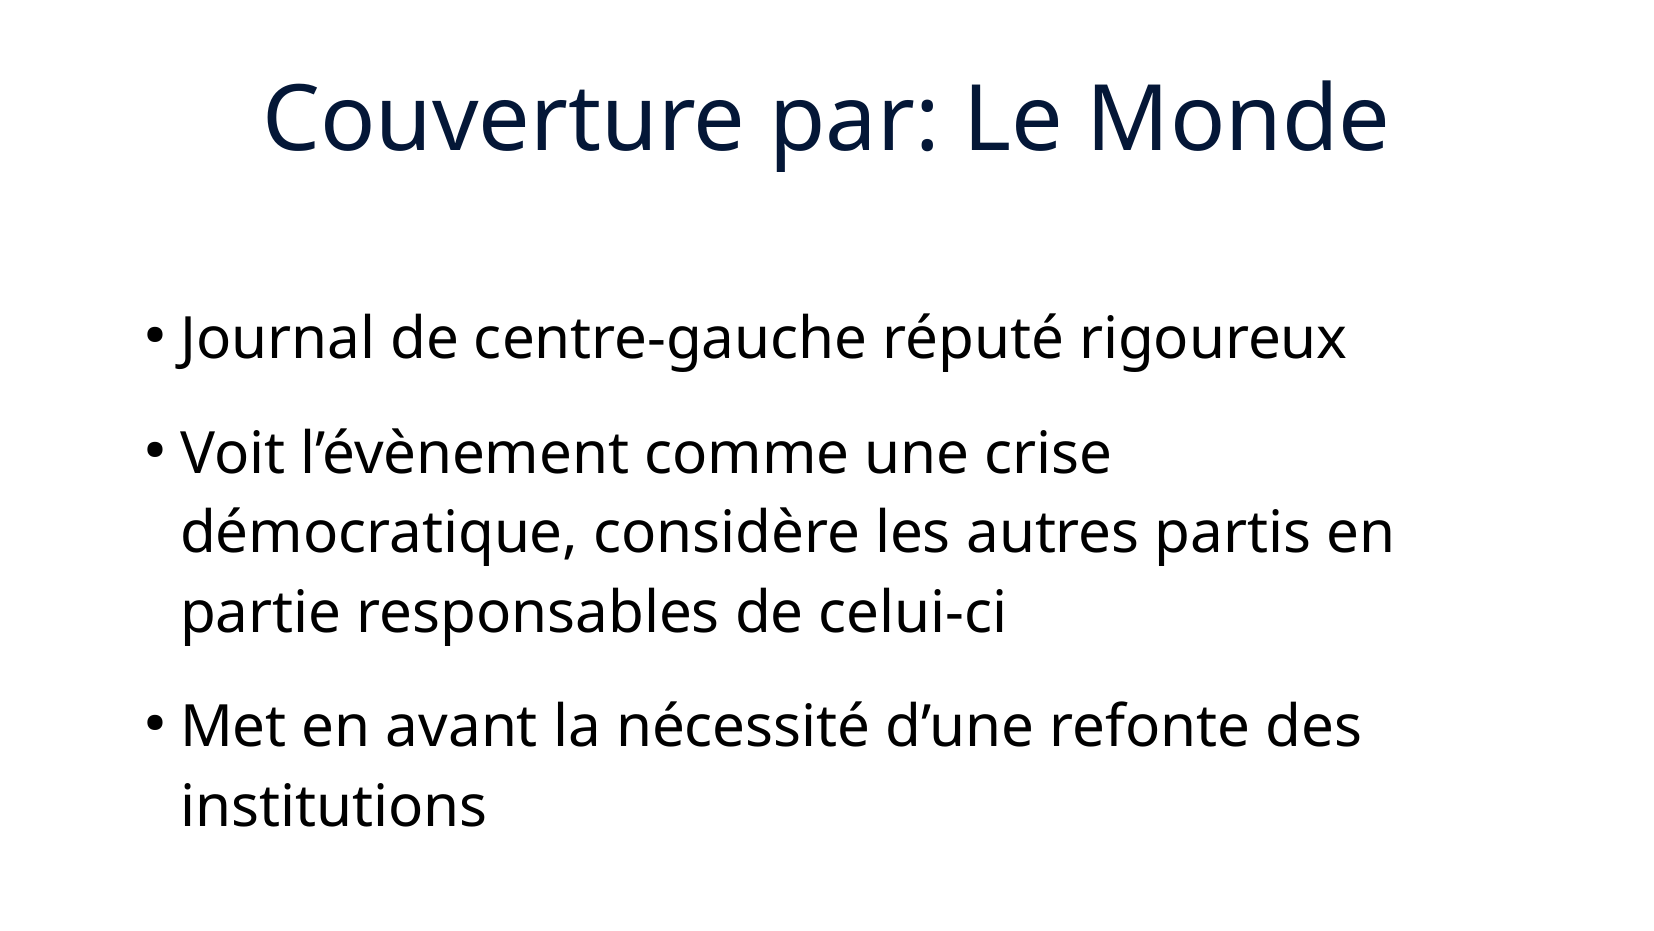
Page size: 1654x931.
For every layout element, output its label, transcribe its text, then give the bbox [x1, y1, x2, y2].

title Couverture par: Le Monde [82, 37, 1571, 193]
text_box Journal de centre-gauche réputé rigoureux Voit l’évènement comme une crise démocratique, considère les autres partis en partie responsables de celui-ci Met en avant la nécessité d’une refonte des institutions [129, 289, 1518, 733]
